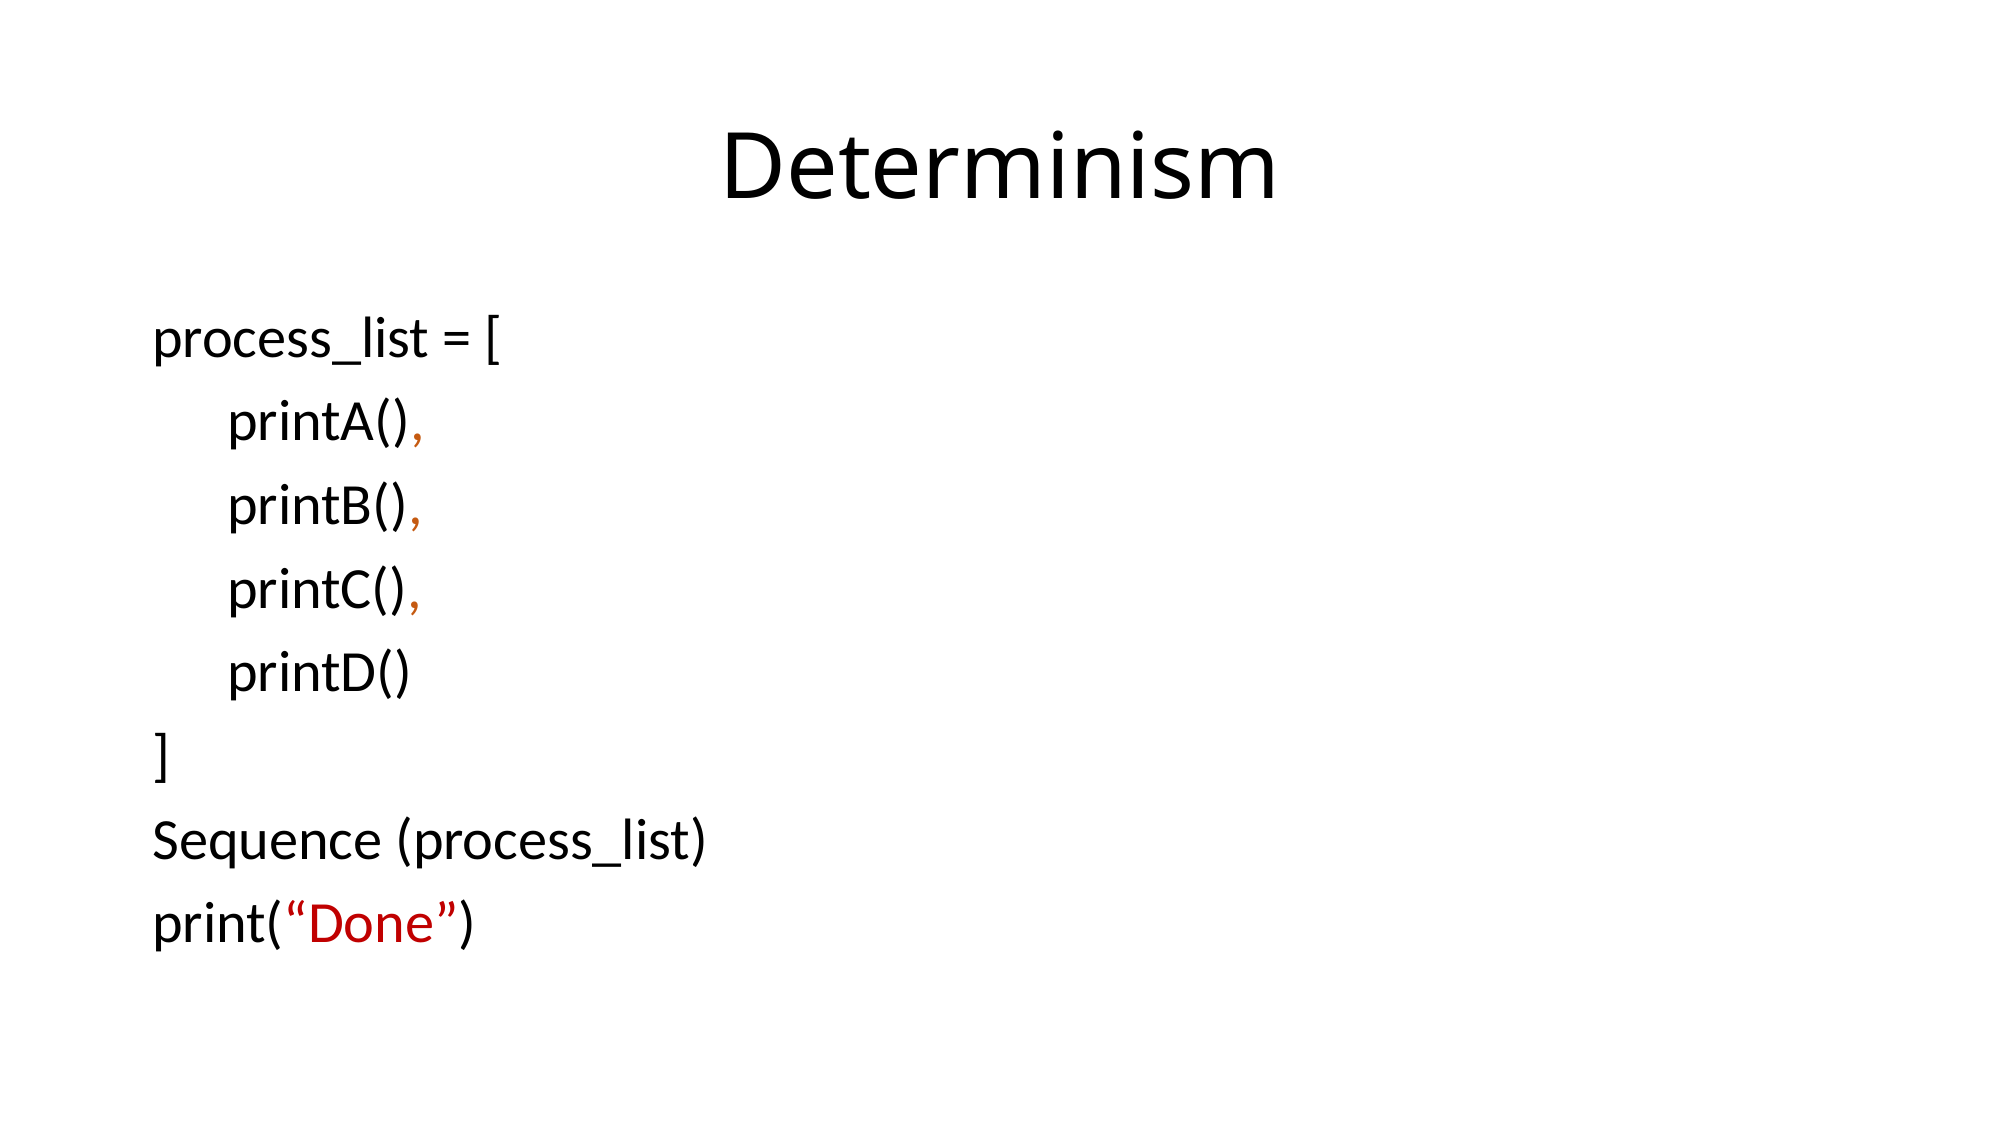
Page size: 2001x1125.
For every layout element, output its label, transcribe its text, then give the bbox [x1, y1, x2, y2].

title Determinism [137, 59, 1863, 278]
list process_list = [ printA(), printB(), printC(), printD() ] Sequence (process_list) print(“Done”) [137, 299, 1863, 1014]
